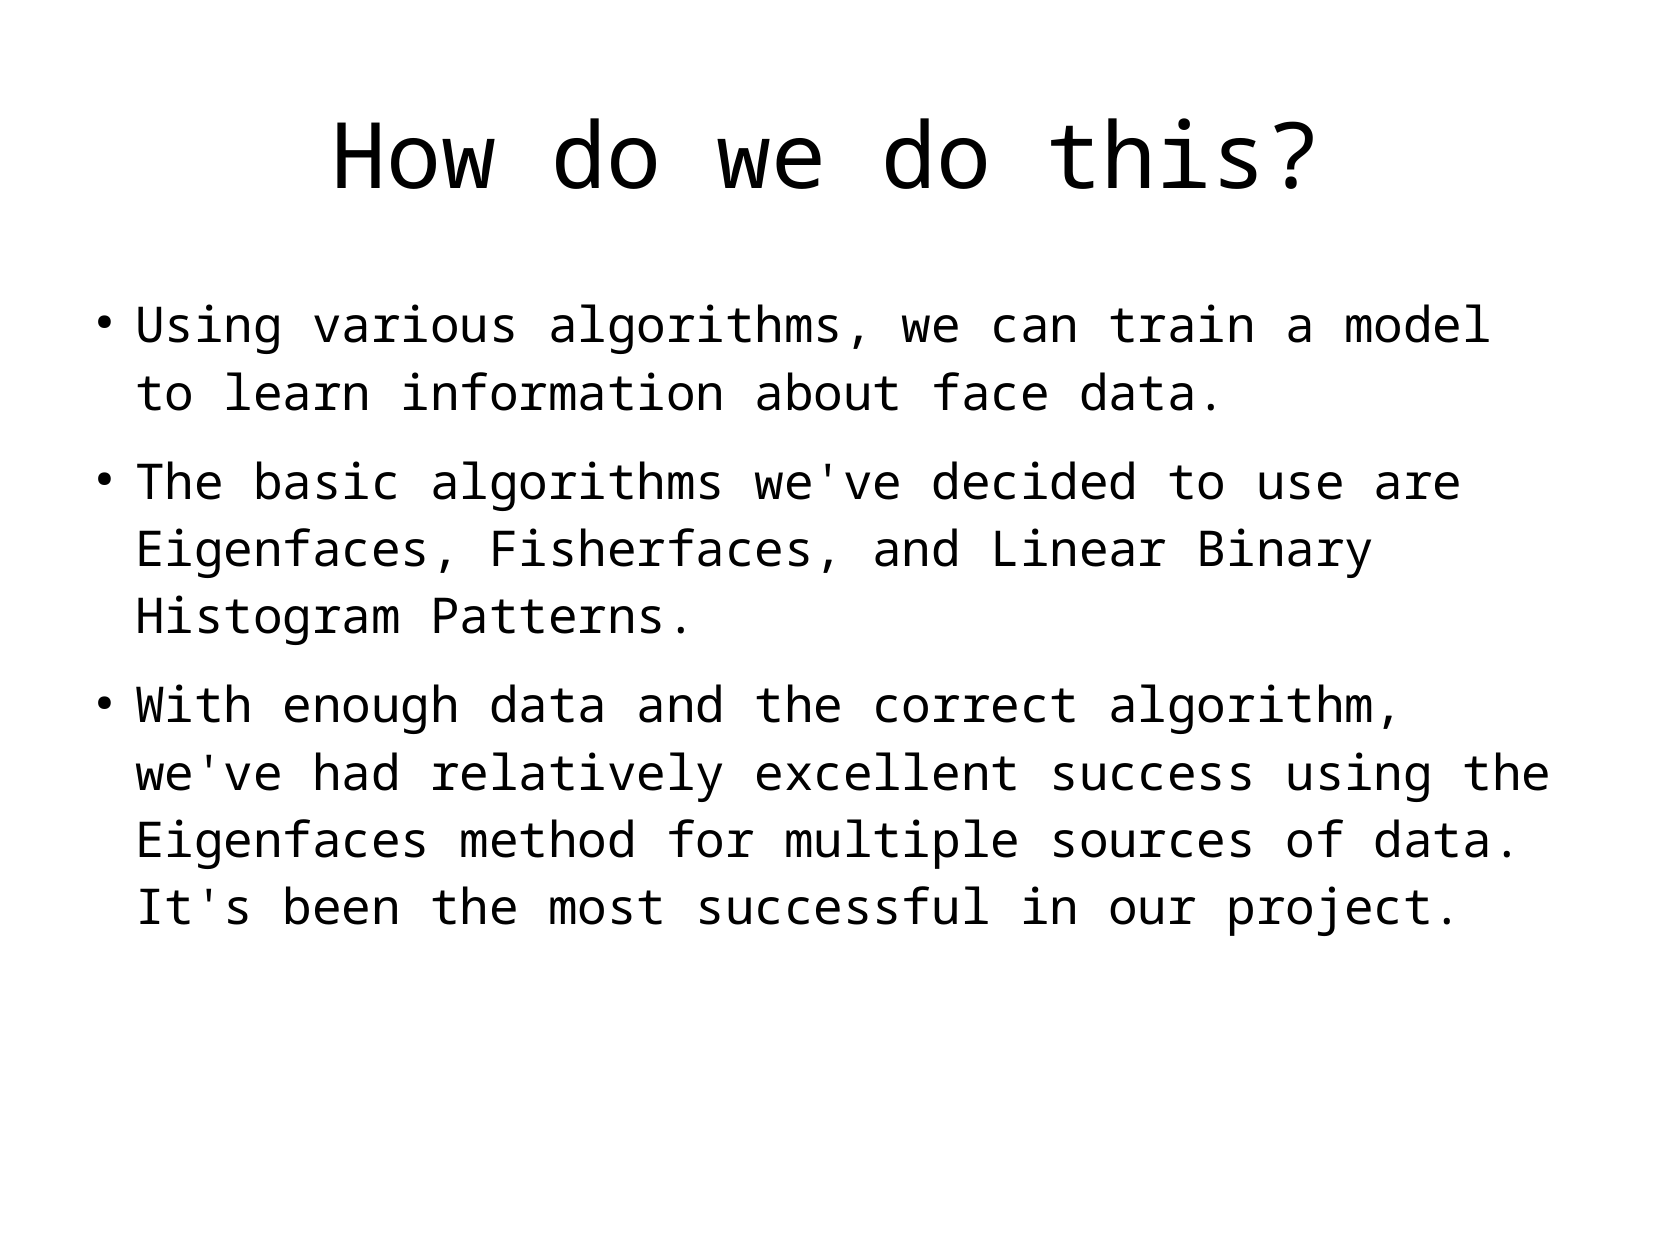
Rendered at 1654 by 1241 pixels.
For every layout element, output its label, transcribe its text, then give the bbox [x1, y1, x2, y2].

list Using various algorithms, we can train a model to learn information about face data. The basic algorithms we've decided to use are Eigenfaces, Fisherfaces, and Linear Binary Histogram Patterns. With enough data and the correct algorithm, we've had relatively excellent success using the Eigenfaces method for multiple sources of data. It's been the most successful in our project. [82, 290, 1571, 1010]
title How do we do this? [82, 49, 1571, 257]
